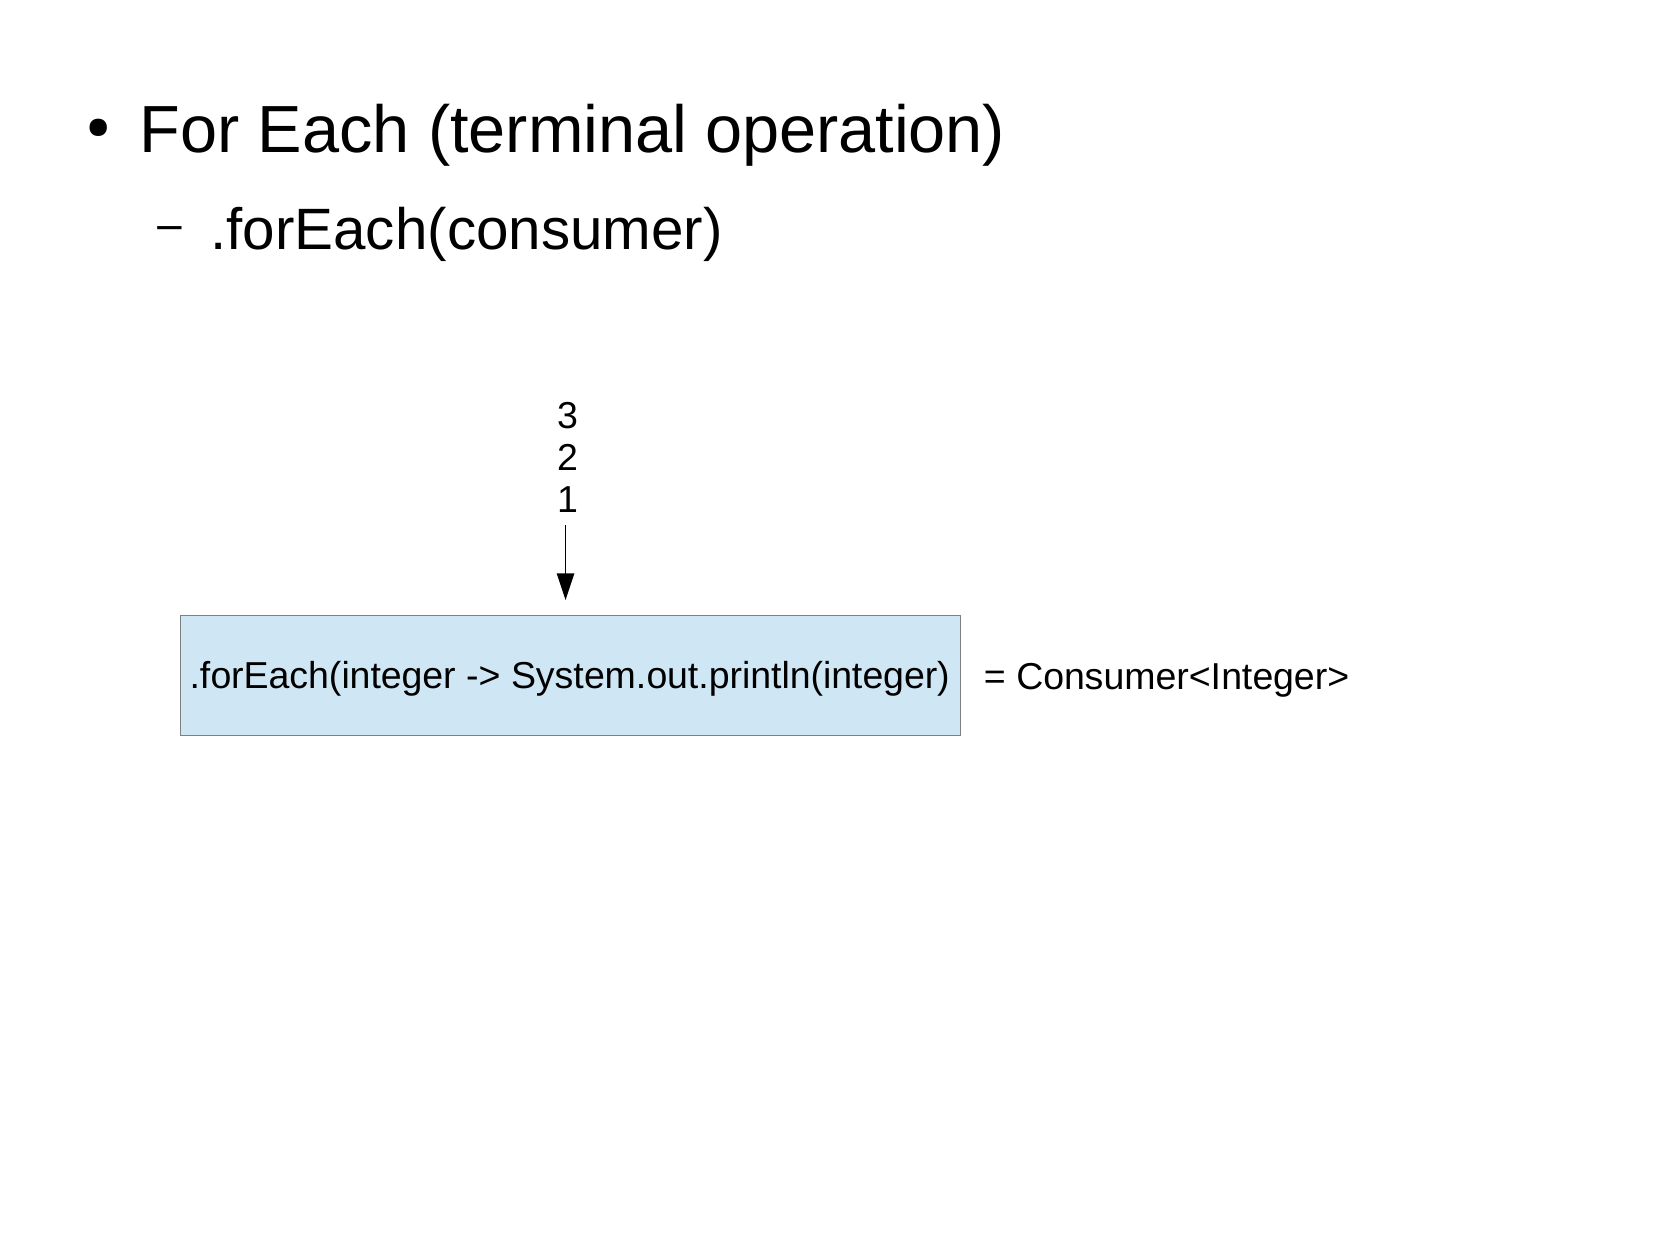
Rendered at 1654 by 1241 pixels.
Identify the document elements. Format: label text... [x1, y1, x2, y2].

text_box 3 2 1 [510, 386, 656, 528]
list For Each (terminal operation) .forEach(consumer) [68, 92, 1336, 286]
text_box = Consumer<Integer> [969, 648, 1365, 706]
text_box .forEach(integer -> System.out.println(integer) [180, 615, 961, 736]
